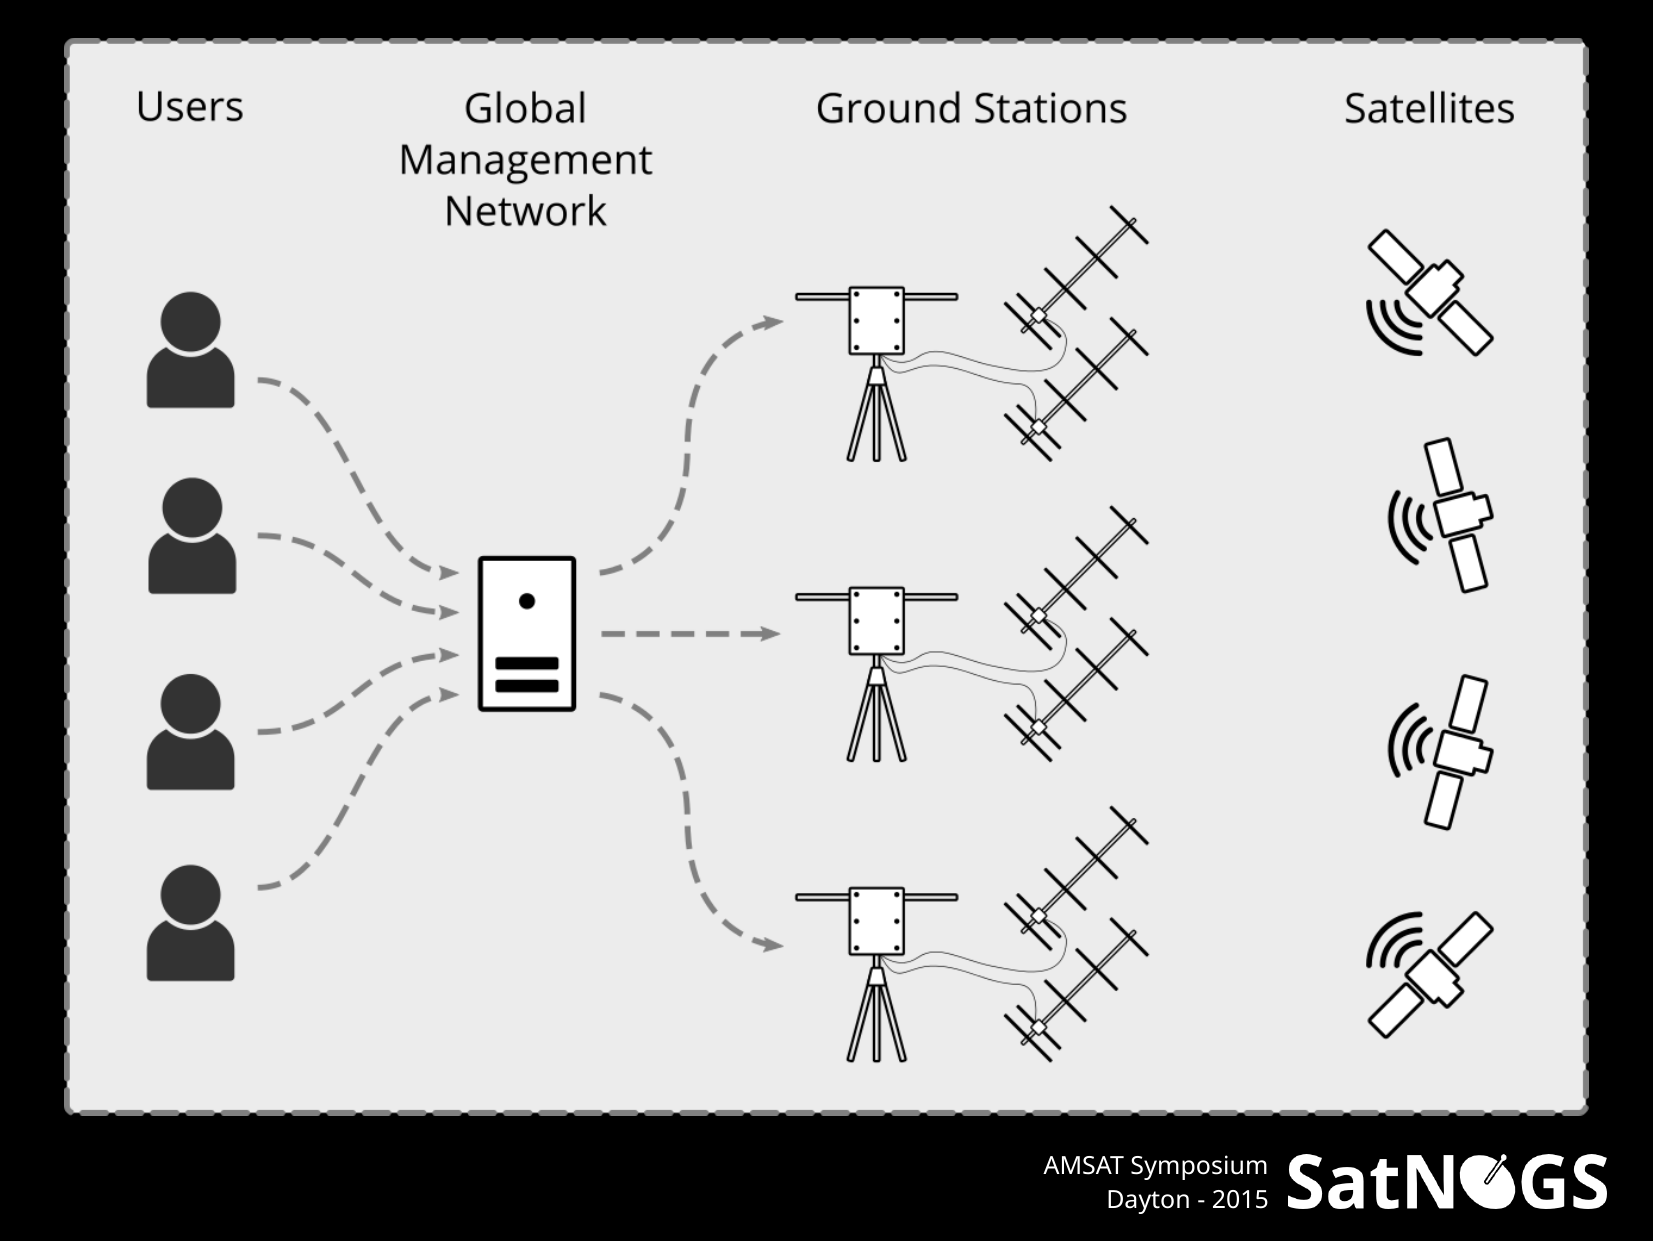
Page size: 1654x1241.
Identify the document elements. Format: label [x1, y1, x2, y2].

picture [64, 38, 1589, 1116]
picture [1288, 1154, 1607, 1209]
